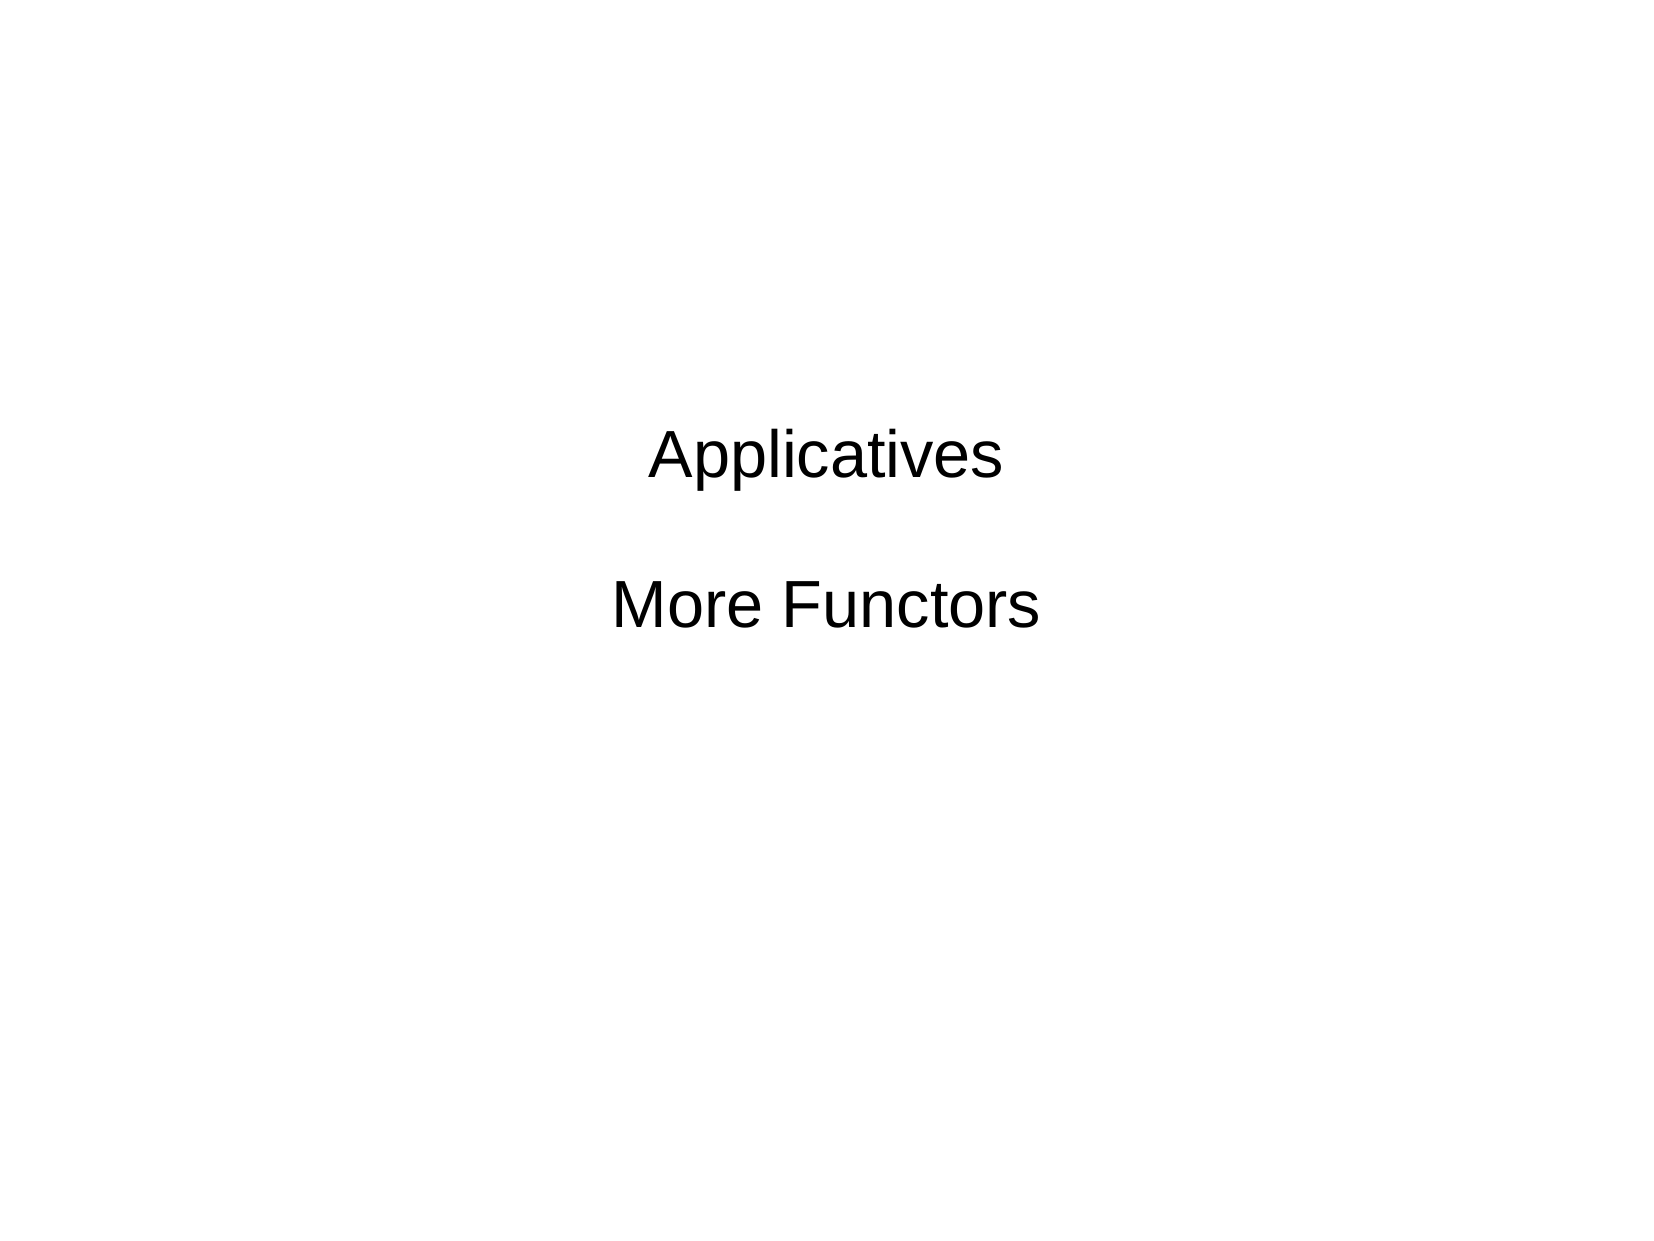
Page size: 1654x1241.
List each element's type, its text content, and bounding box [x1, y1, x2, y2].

subtitle Applicatives More Functors [82, 49, 1571, 1010]
